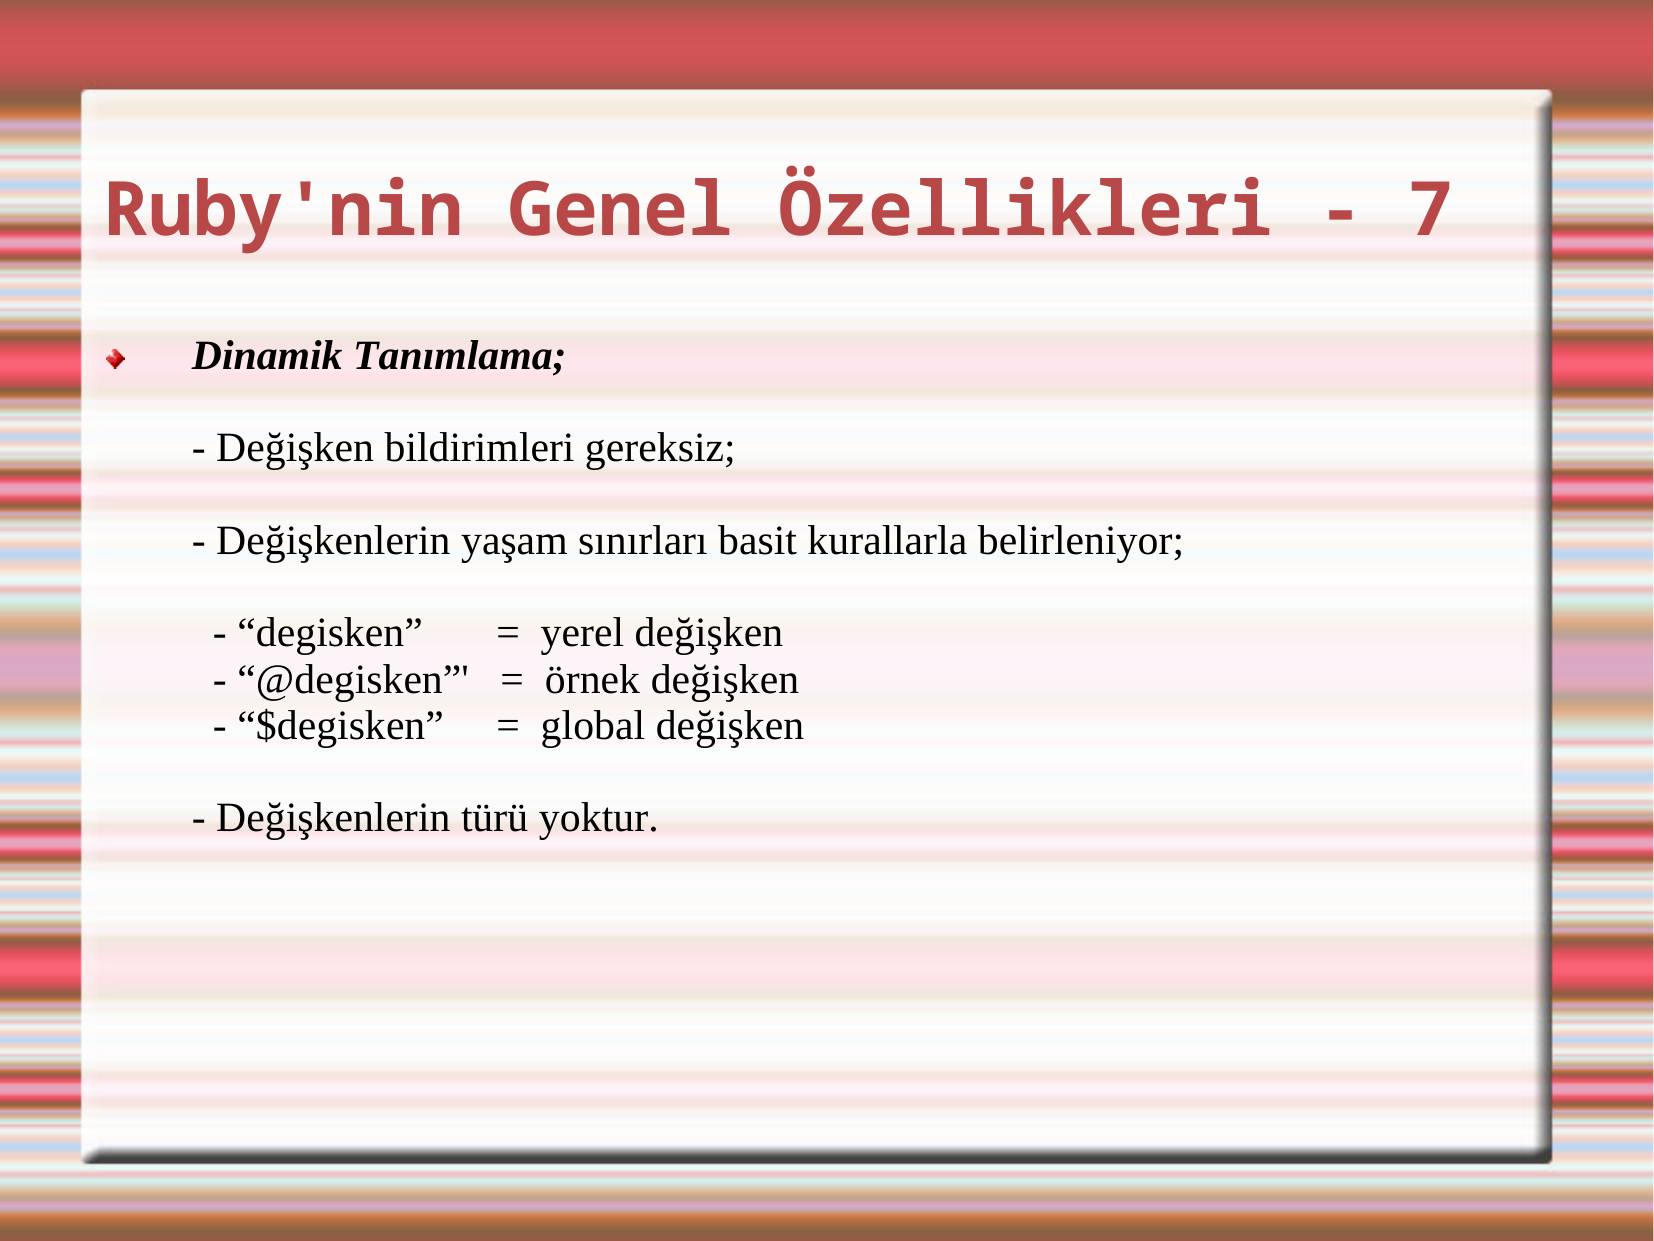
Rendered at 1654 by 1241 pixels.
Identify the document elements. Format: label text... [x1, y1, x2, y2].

text_box Dinamik Tanımlama; - Değişken bildirimleri gereksiz; - Değişkenlerin yaşam sınırları basit kurallarla belirleniyor; - “degisken” = yerel değişken - “@degisken”' = örnek değişken - “$degisken” = global değişken - Değişkenlerin türü yoktur. [177, 324, 1359, 895]
picture [0, 0, 1654, 1241]
text_box Ruby'nin Genel Özellikleri - 7 [88, 147, 1536, 249]
